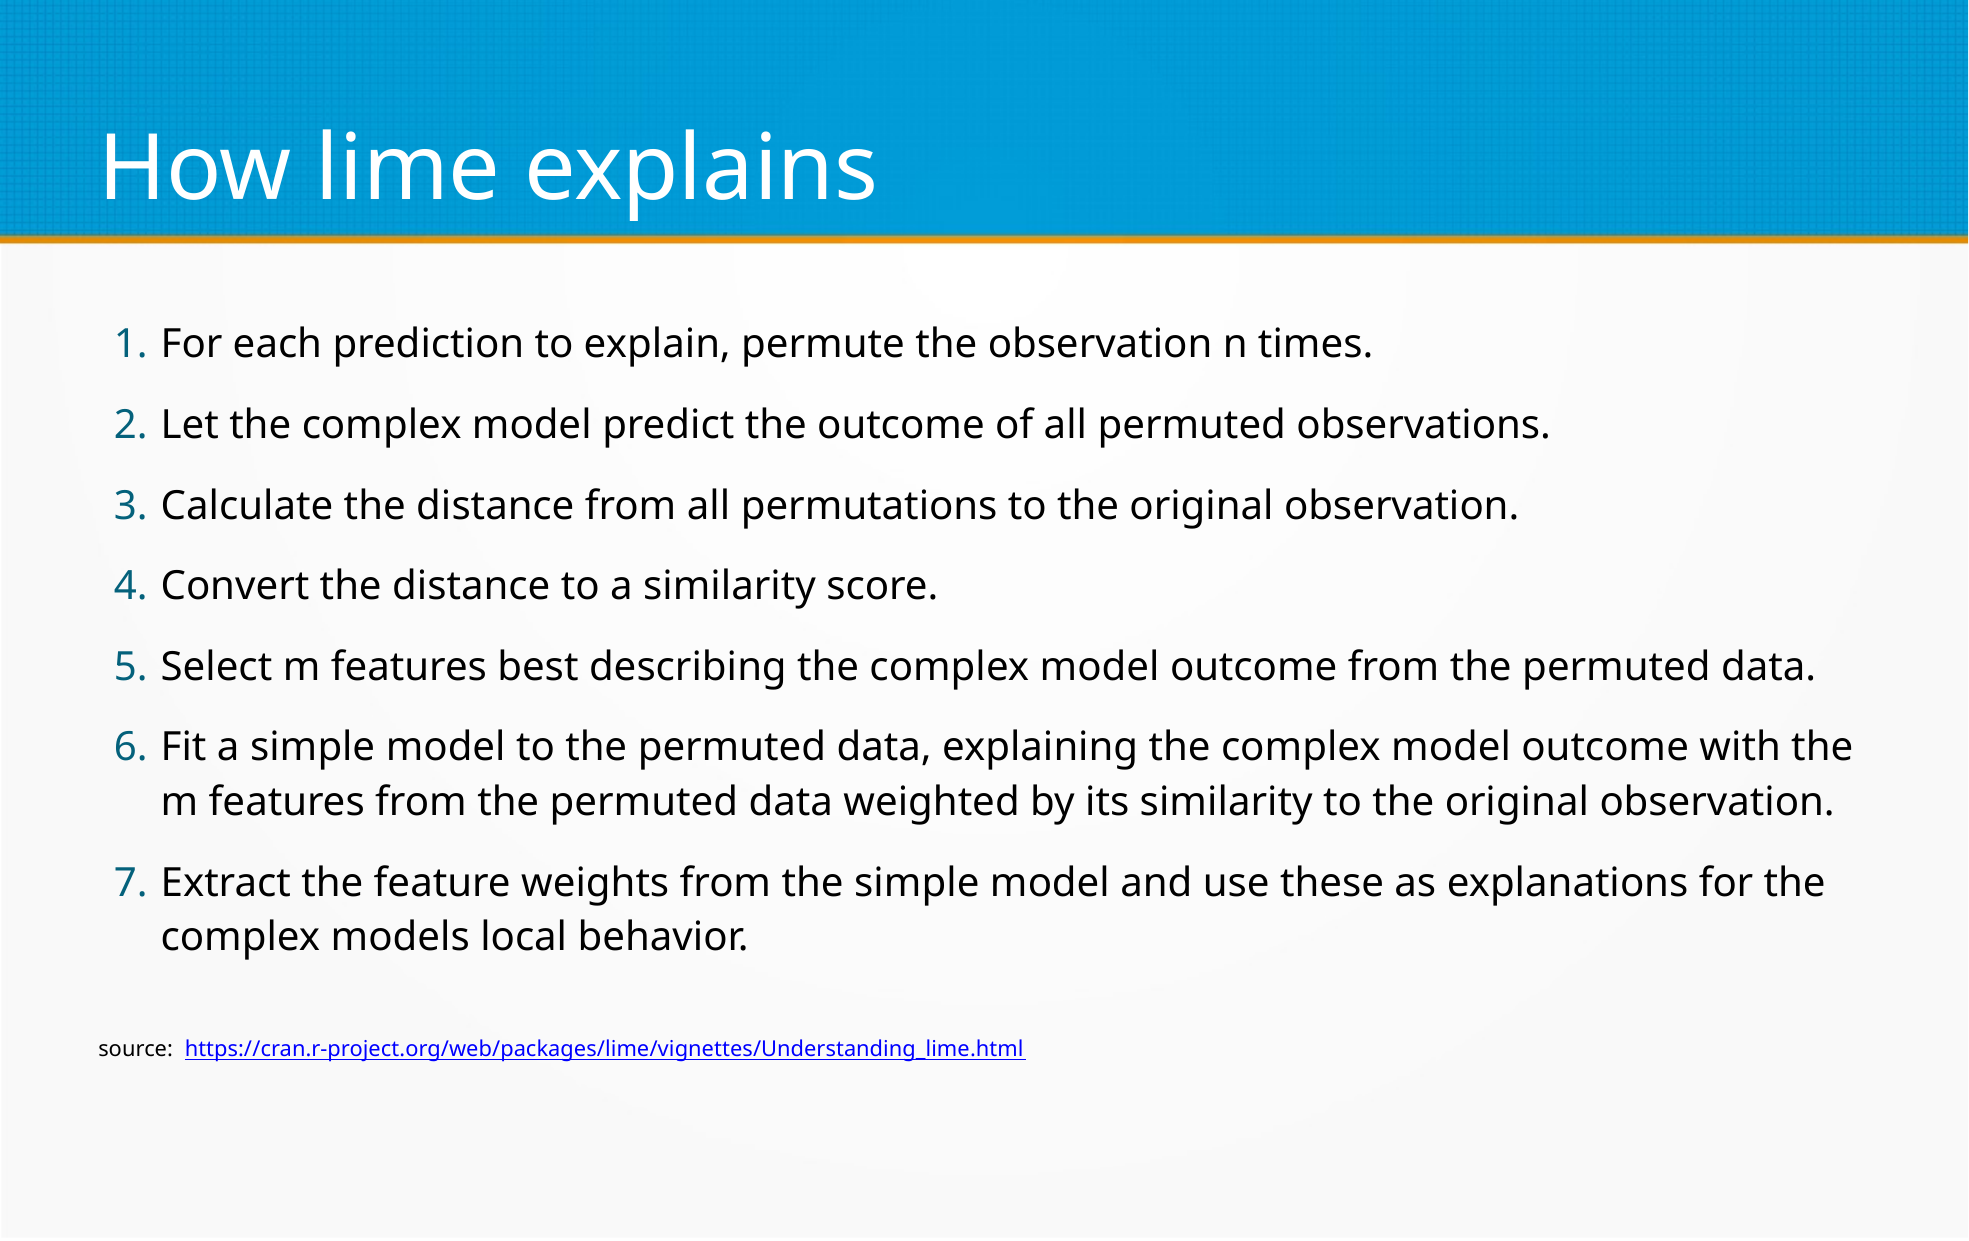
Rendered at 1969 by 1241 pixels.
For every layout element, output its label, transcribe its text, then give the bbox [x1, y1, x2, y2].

text_box For each prediction to explain, permute the observation n times. Let the complex model predict the outcome of all permuted observations. Calculate the distance from all permutations to the original observation. Convert the distance to a similarity score. Select m features best describing the complex model outcome from the permuted data. Fit a simple model to the permuted data, explaining the complex model outcome with the m features from the permuted data weighted by its similarity to the original observation. Extract the feature weights from the simple model and use these as explanations for the complex models local behavior. source: https://cran.r-project.org/web/packages/lime/vignettes/Understanding_lime.html [98, 315, 1860, 1080]
picture [0, 233, 1969, 1241]
text_box How lime explains [98, 19, 1870, 227]
